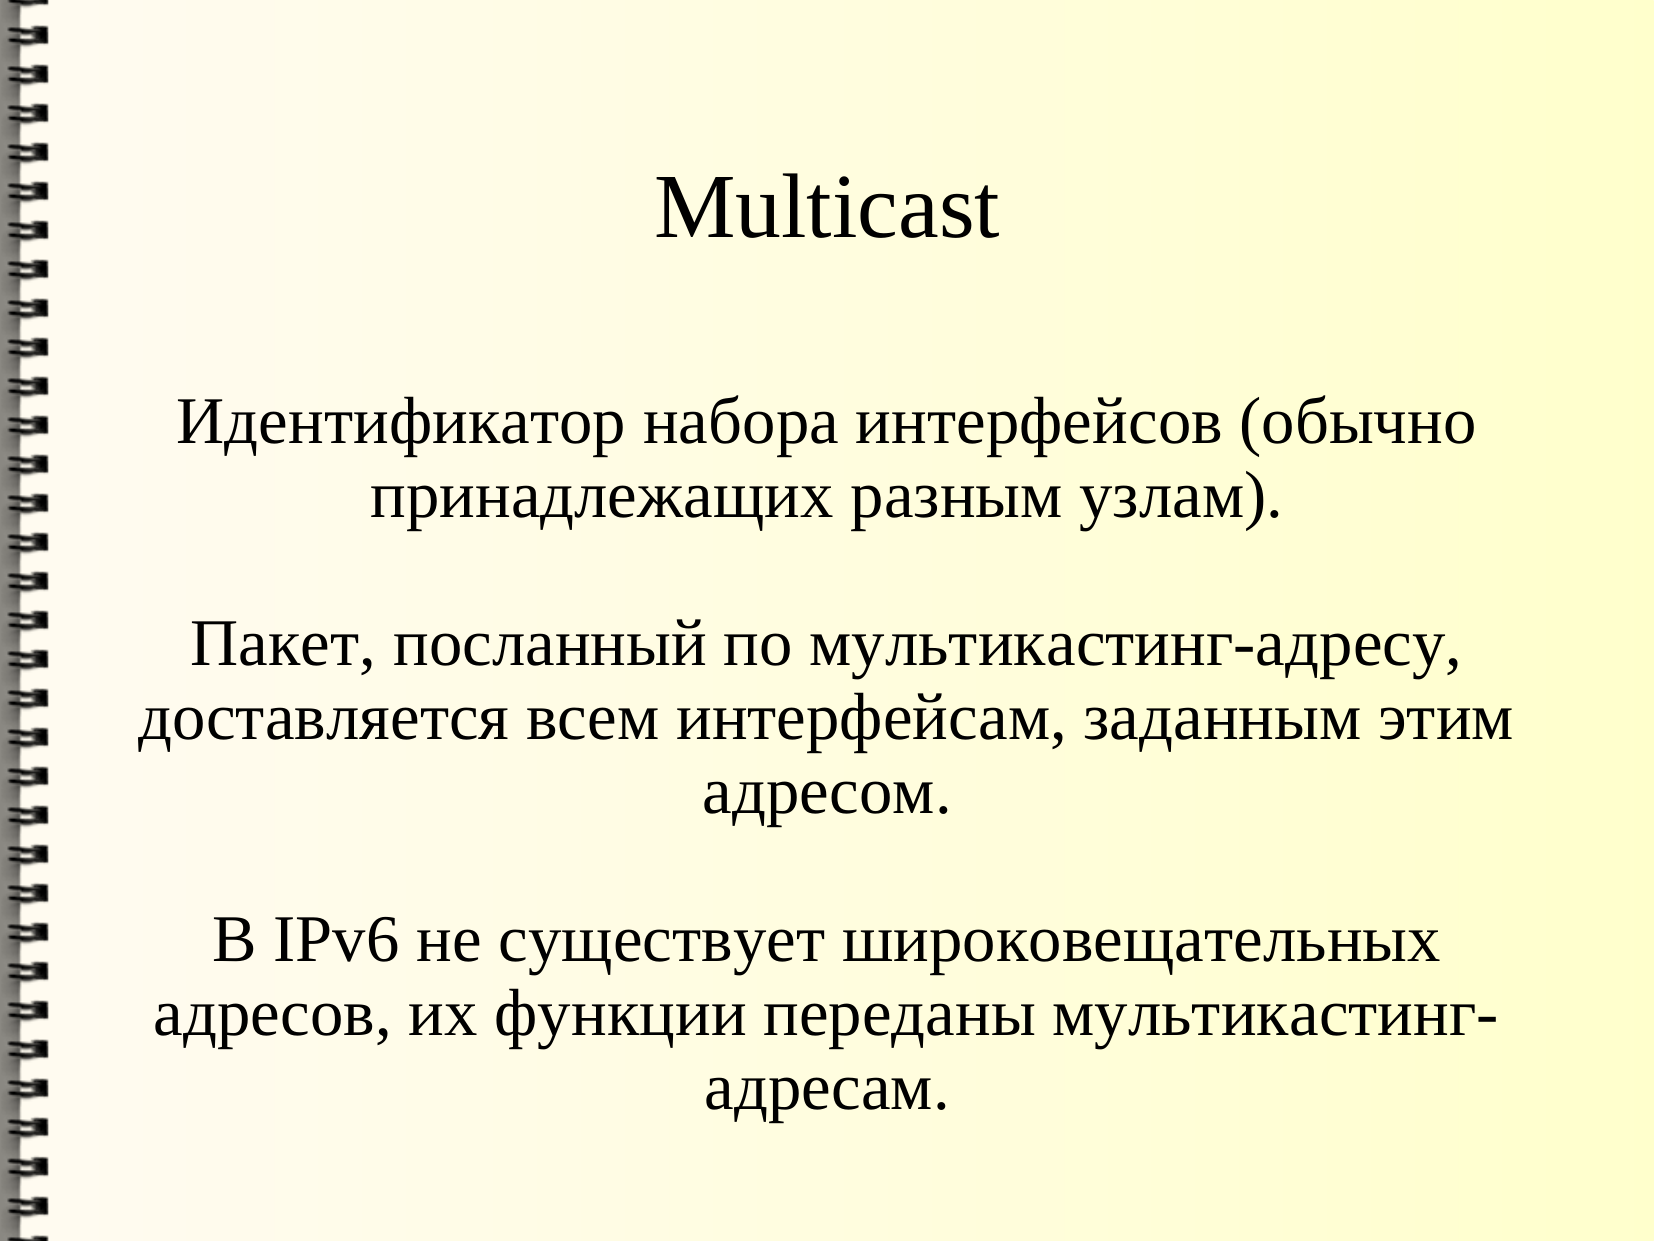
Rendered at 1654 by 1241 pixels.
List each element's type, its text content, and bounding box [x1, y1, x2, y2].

picture [0, 0, 1654, 1241]
subtitle Идентификатор набора интерфейсов (обычно принадлежащих разным узлам). Пакет, посланный по мультикастинг-адресу, доставляется всем интерфейсам, заданным этим адресом. В IPv6 не существует широковещательных адресов, их функции переданы мультикастинг-адресам. [121, 344, 1534, 1164]
title Multicast [121, 102, 1534, 311]
